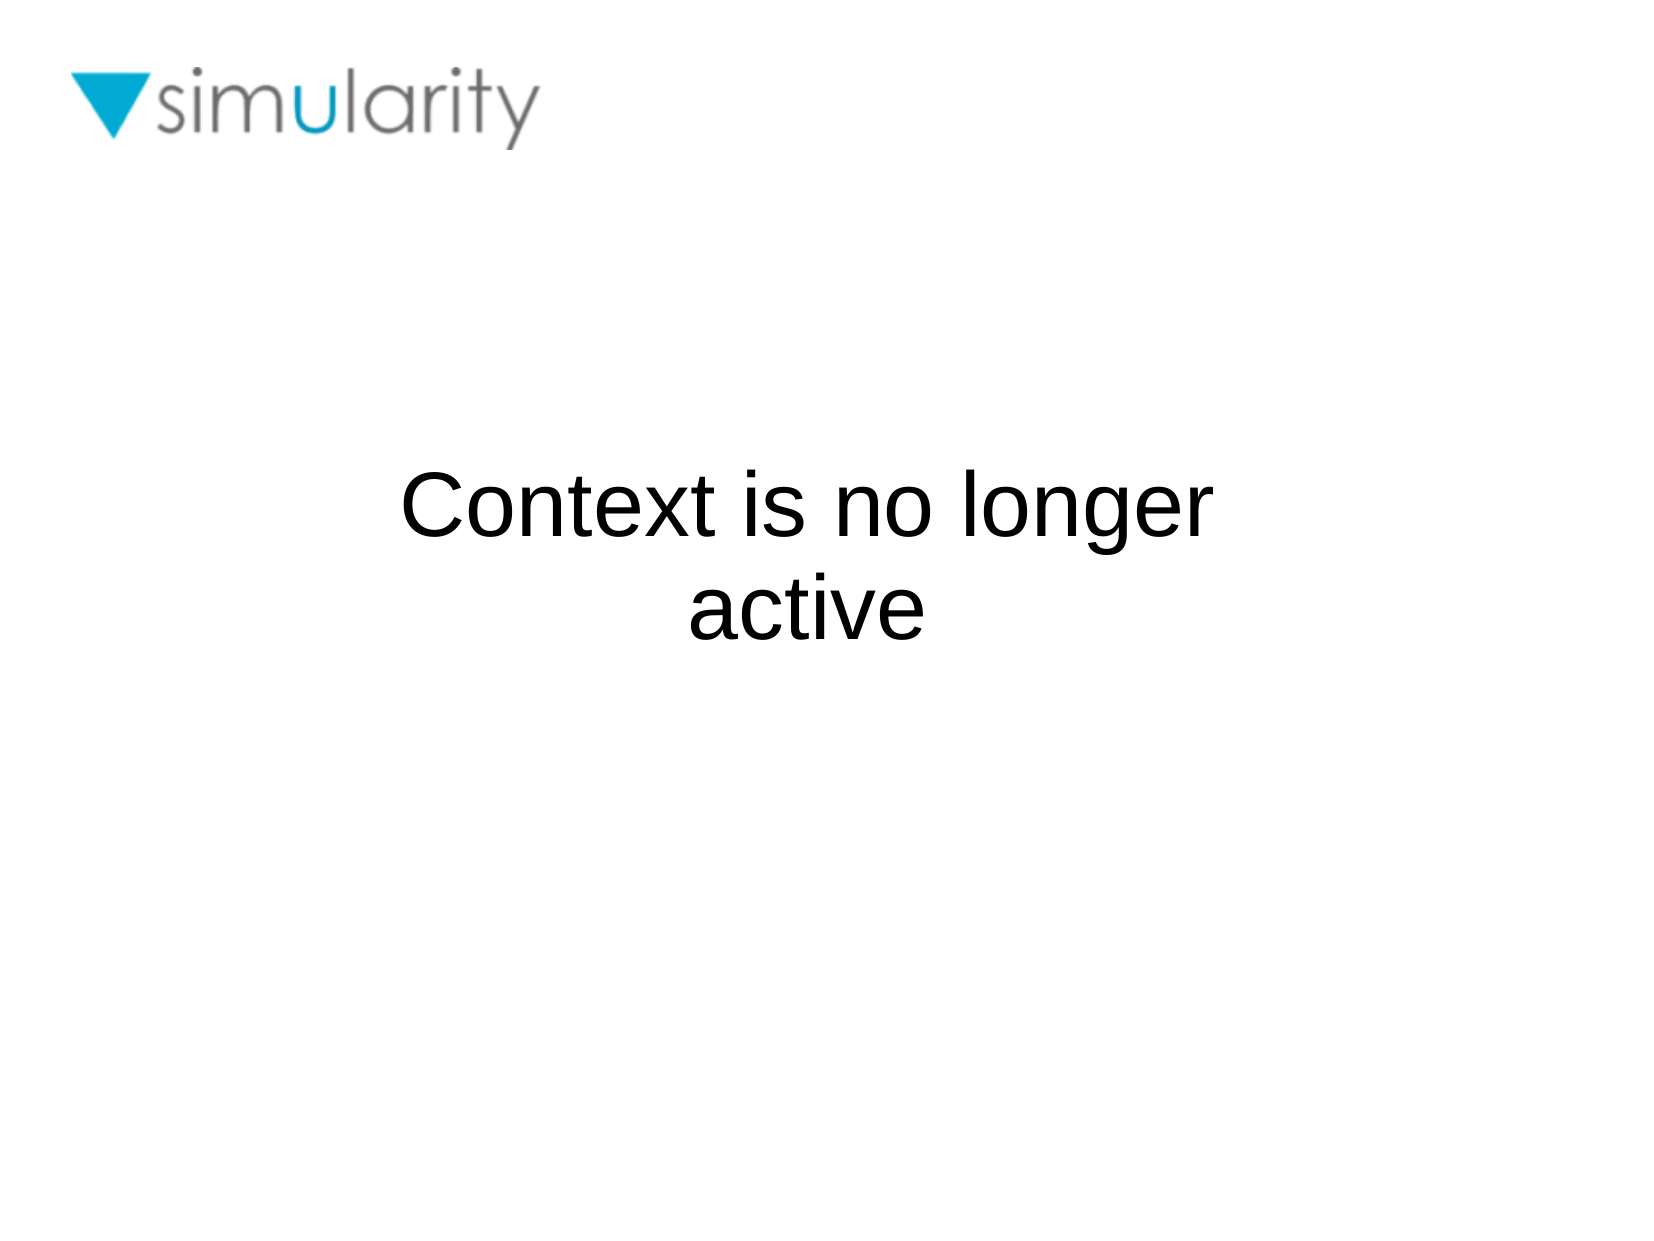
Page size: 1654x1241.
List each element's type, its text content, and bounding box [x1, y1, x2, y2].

title Context is no longer active [300, 452, 1316, 661]
picture [71, 67, 541, 150]
